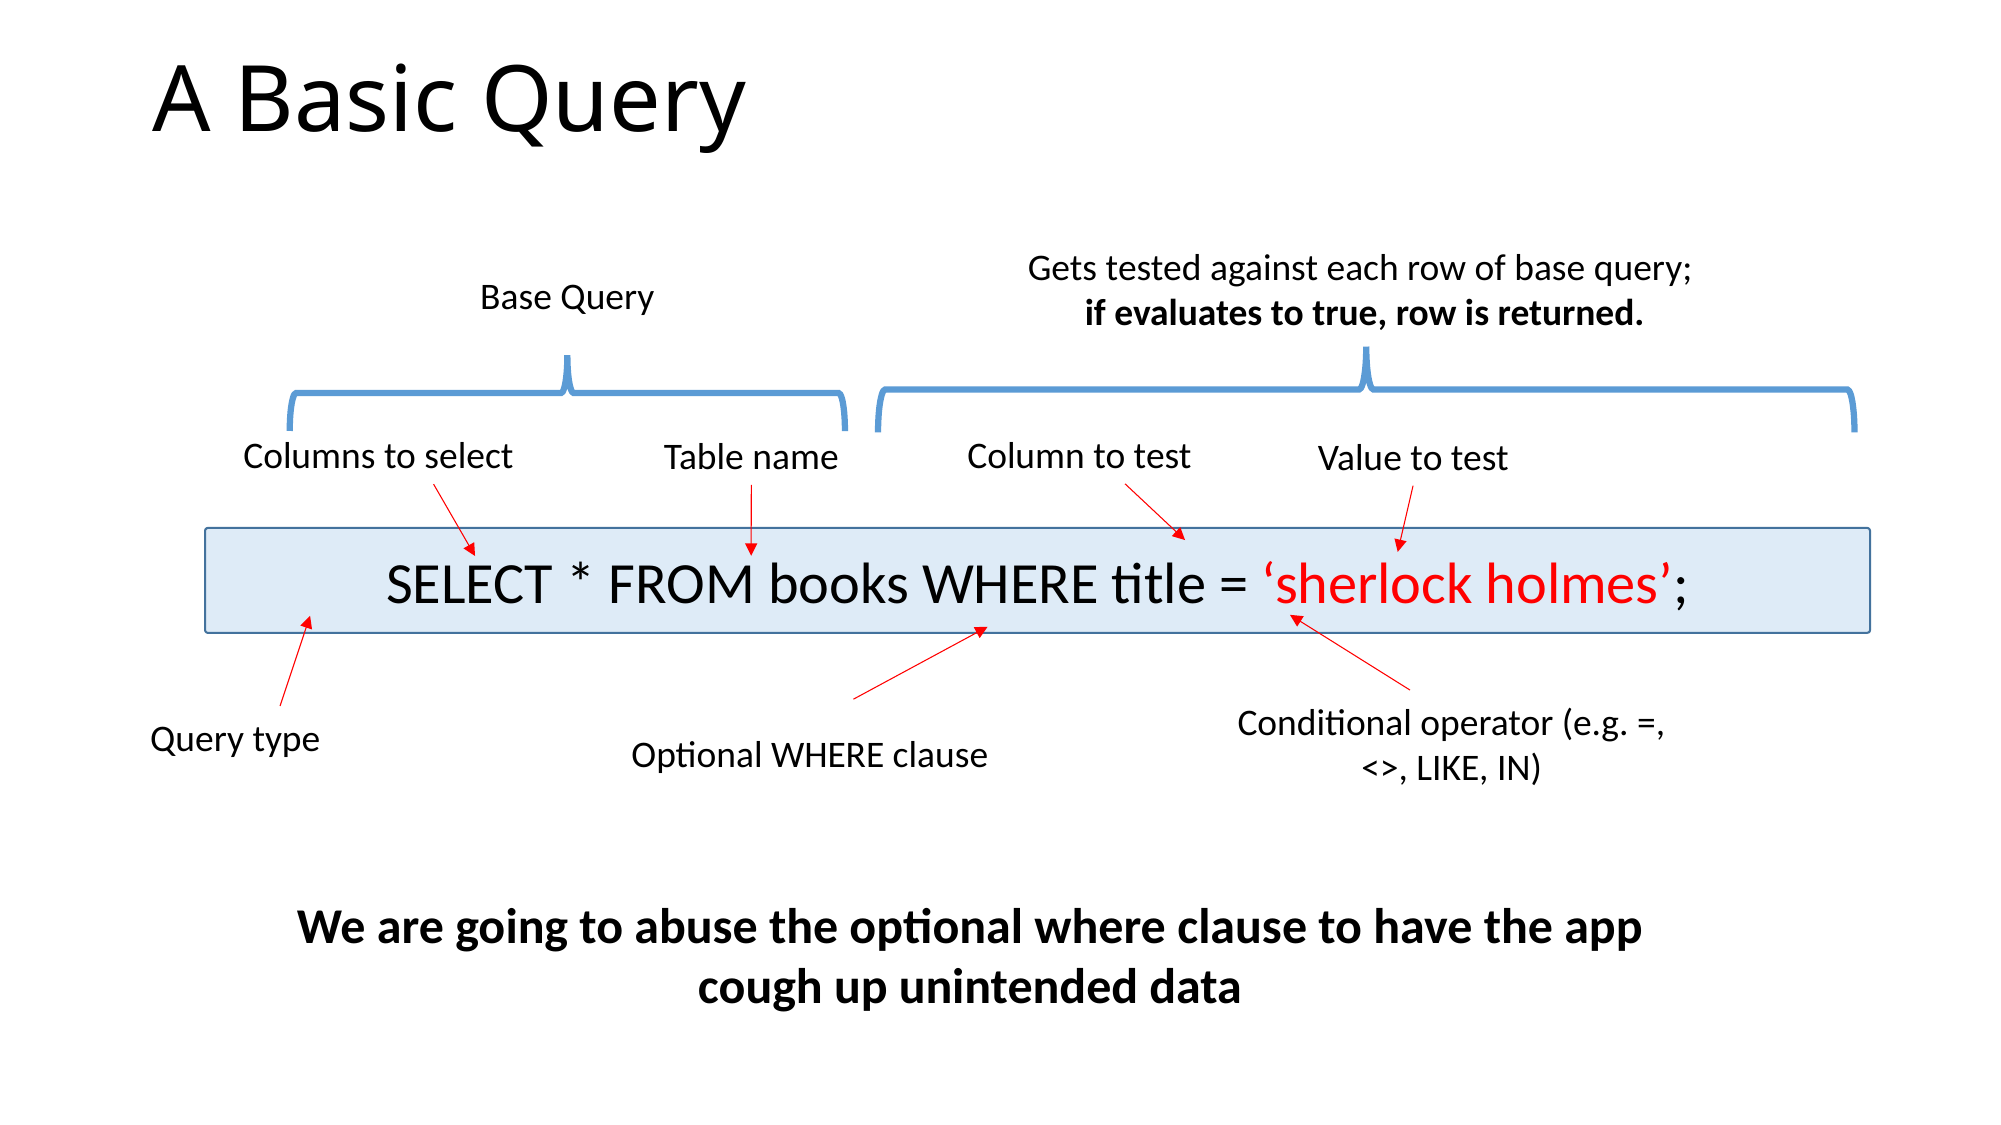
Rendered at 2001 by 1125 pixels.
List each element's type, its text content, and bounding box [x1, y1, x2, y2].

text_box Value to test [1268, 425, 1558, 485]
text_box Conditional operator (e.g. =, <>, LIKE, IN) [1215, 690, 1689, 795]
text_box Table name [620, 424, 882, 485]
title A Basic Query [137, 42, 1863, 163]
text_box Base Query [437, 264, 698, 325]
text_box We are going to abuse the optional where clause to have the app cough up unintended data [220, 885, 1720, 1021]
text_box Query type [135, 706, 386, 766]
text_box Columns to select [160, 423, 598, 484]
text_box Column to test [909, 423, 1249, 484]
text_box Optional WHERE clause [554, 722, 1066, 783]
text_box Gets tested against each row of base query; if evaluates to true, row is returned. [920, 235, 1810, 341]
text_box SELECT * FROM books WHERE title = ‘sherlock holmes’; [205, 527, 1871, 633]
